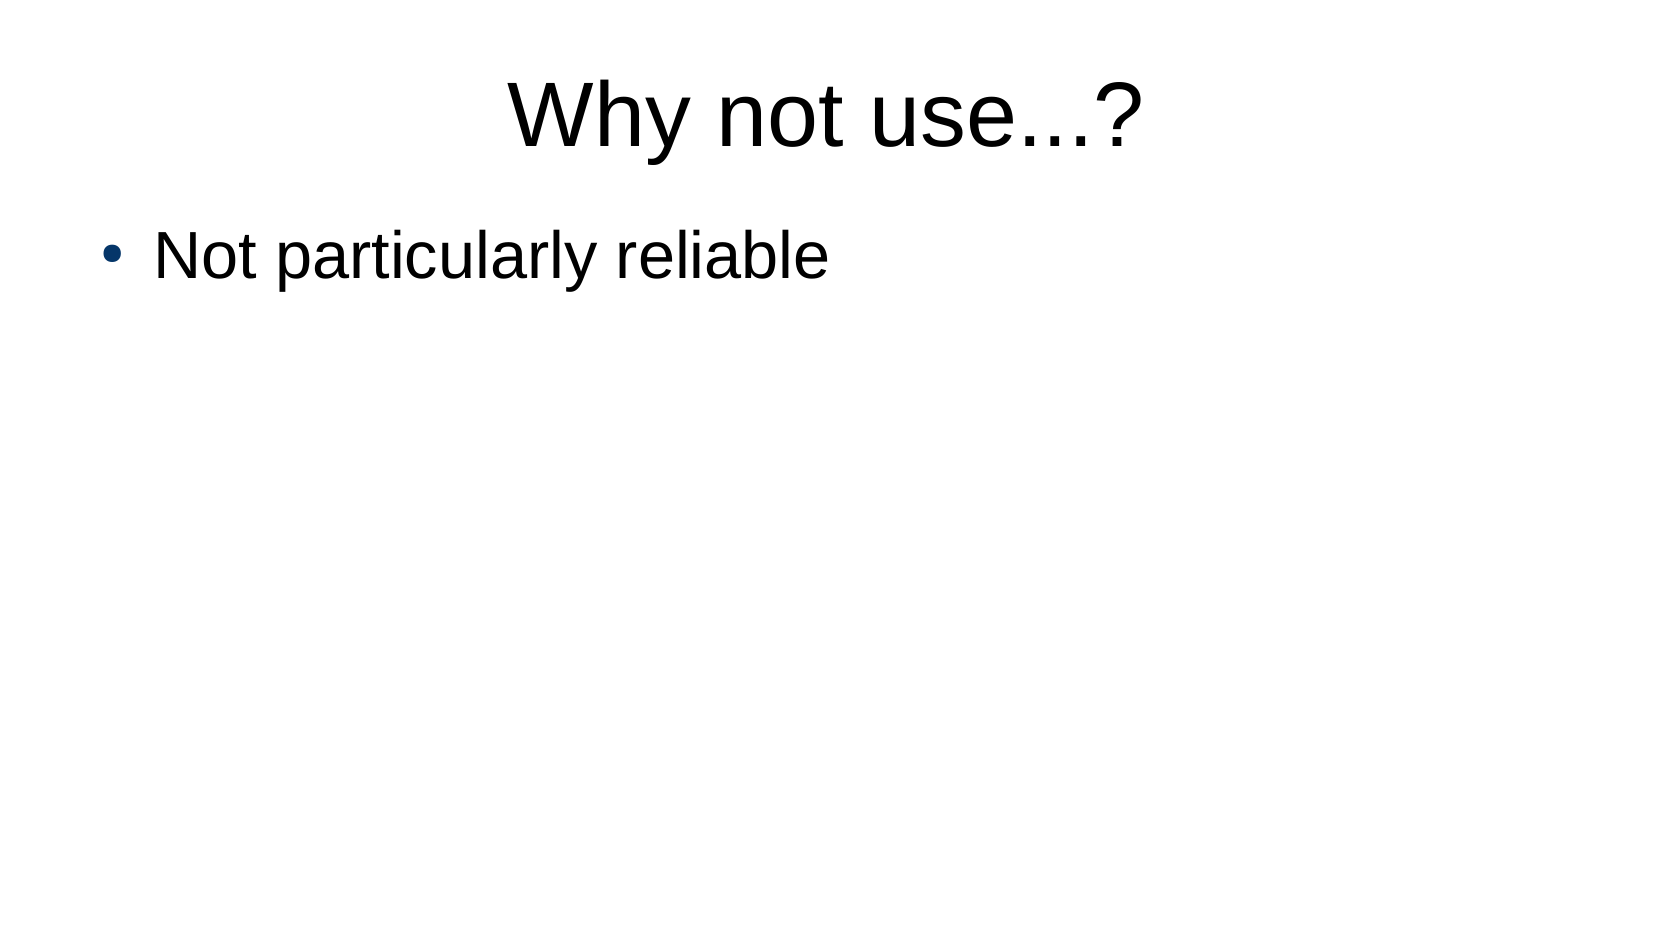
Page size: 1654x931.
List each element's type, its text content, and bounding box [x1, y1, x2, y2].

title Why not use...? [82, 37, 1571, 193]
list Not particularly reliable [82, 217, 1571, 758]
